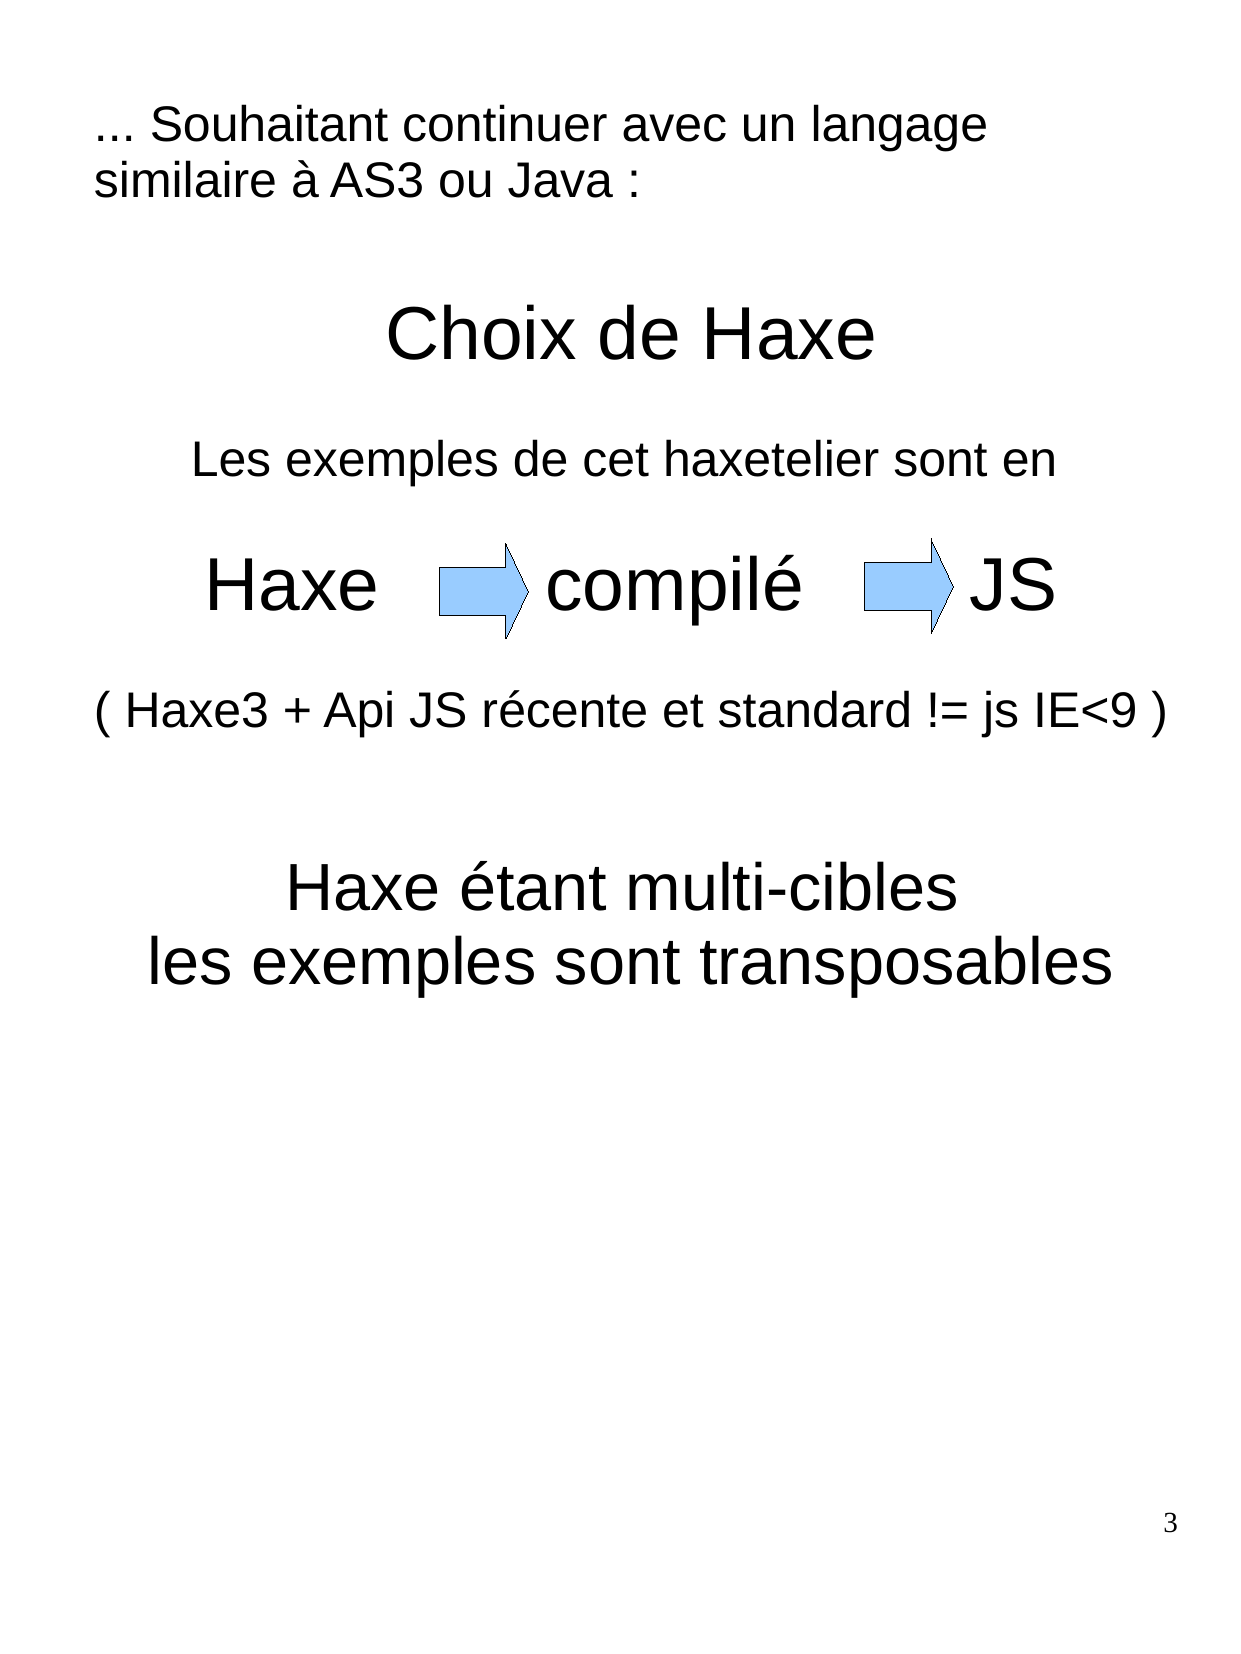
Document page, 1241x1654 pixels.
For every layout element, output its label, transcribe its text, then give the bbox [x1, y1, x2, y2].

text_box [439, 543, 529, 639]
text_box ... Souhaitant continuer avec un langage similaire à AS3 ou Java : Choix de Haxe Les exemples de cet haxetelier sont en Haxe compilé JS ( Haxe3 + Api JS récente et standard != js IE<9 ) Haxe étant multi-cibles les exemples sont transposables [79, 88, 1194, 1444]
text_box [864, 538, 954, 634]
